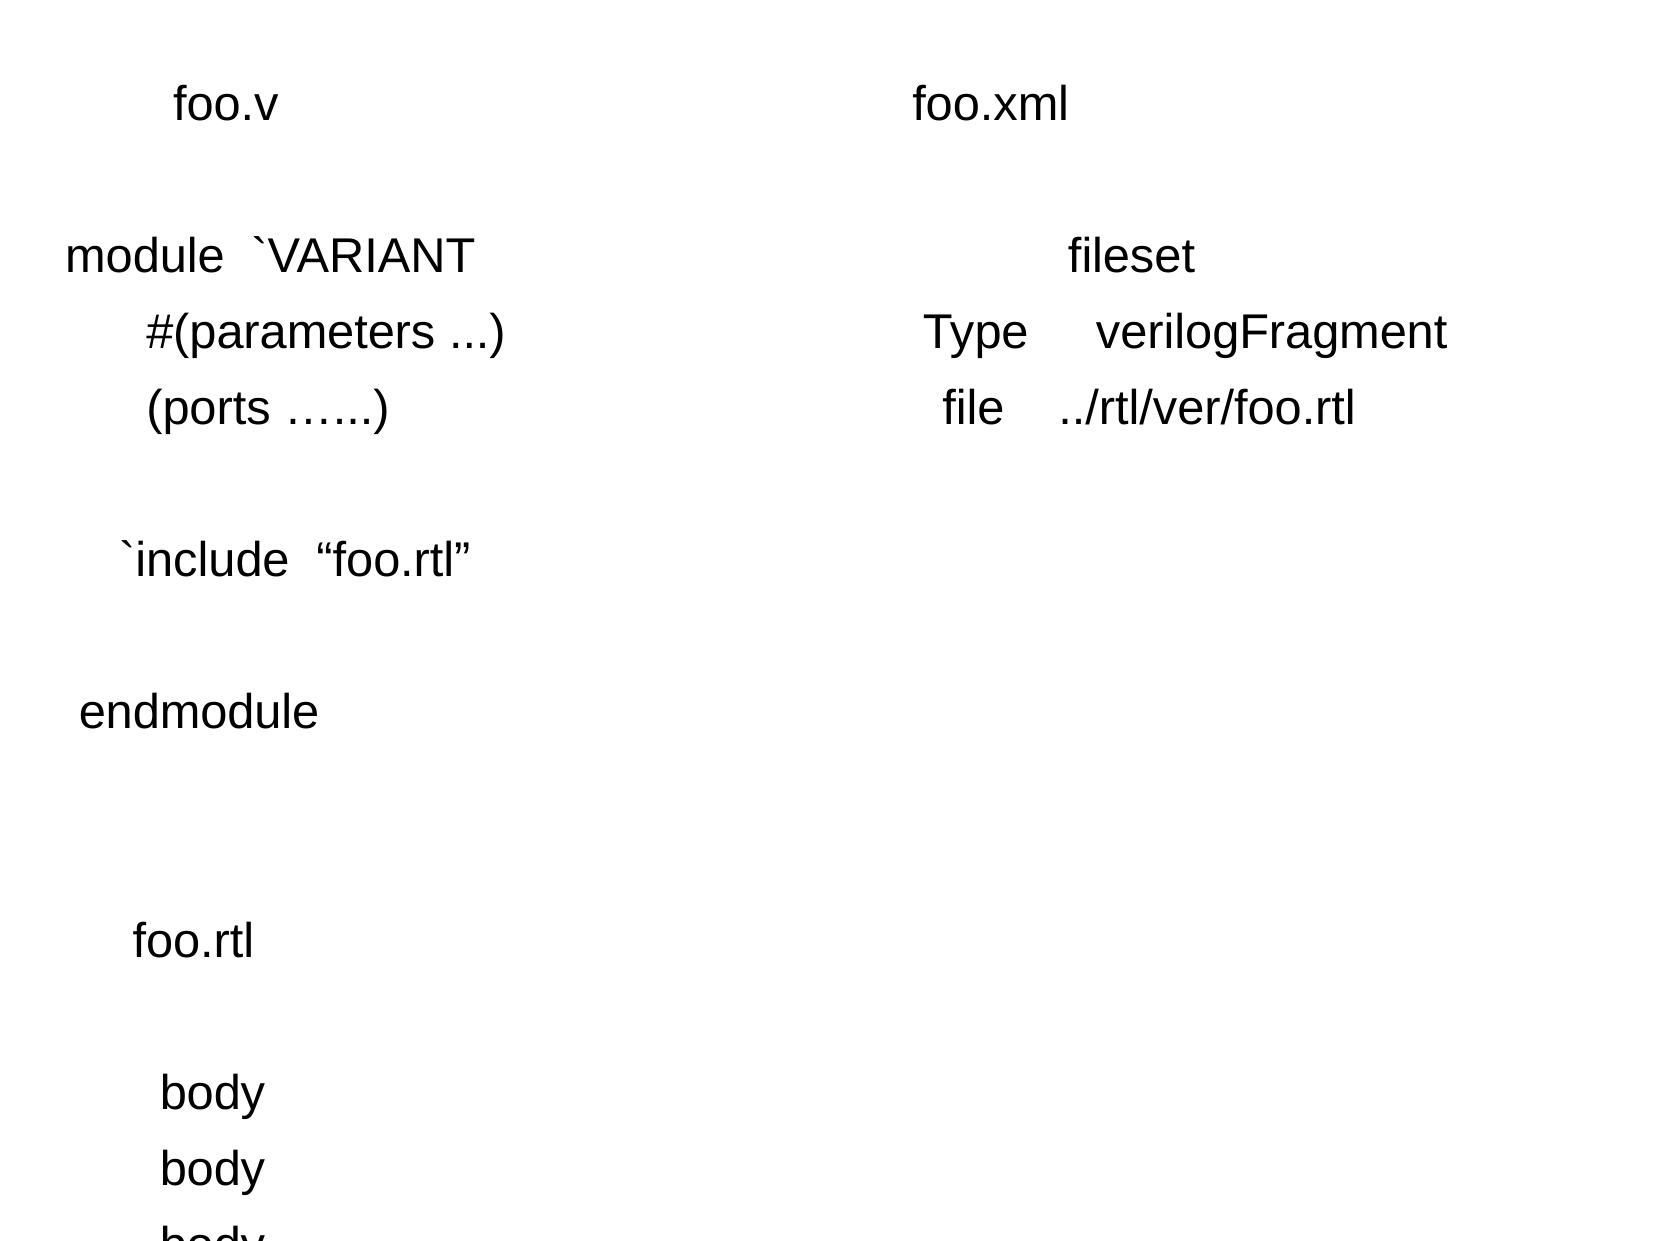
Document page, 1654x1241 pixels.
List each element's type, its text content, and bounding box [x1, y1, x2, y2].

list foo.v foo.xml module `VARIANT fileset #(parameters ...) Type verilogFragment (ports …...) file ../rtl/ver/foo.rtl `include “foo.rtl” endmodule foo.rtl body body body [0, 0, 1651, 1241]
